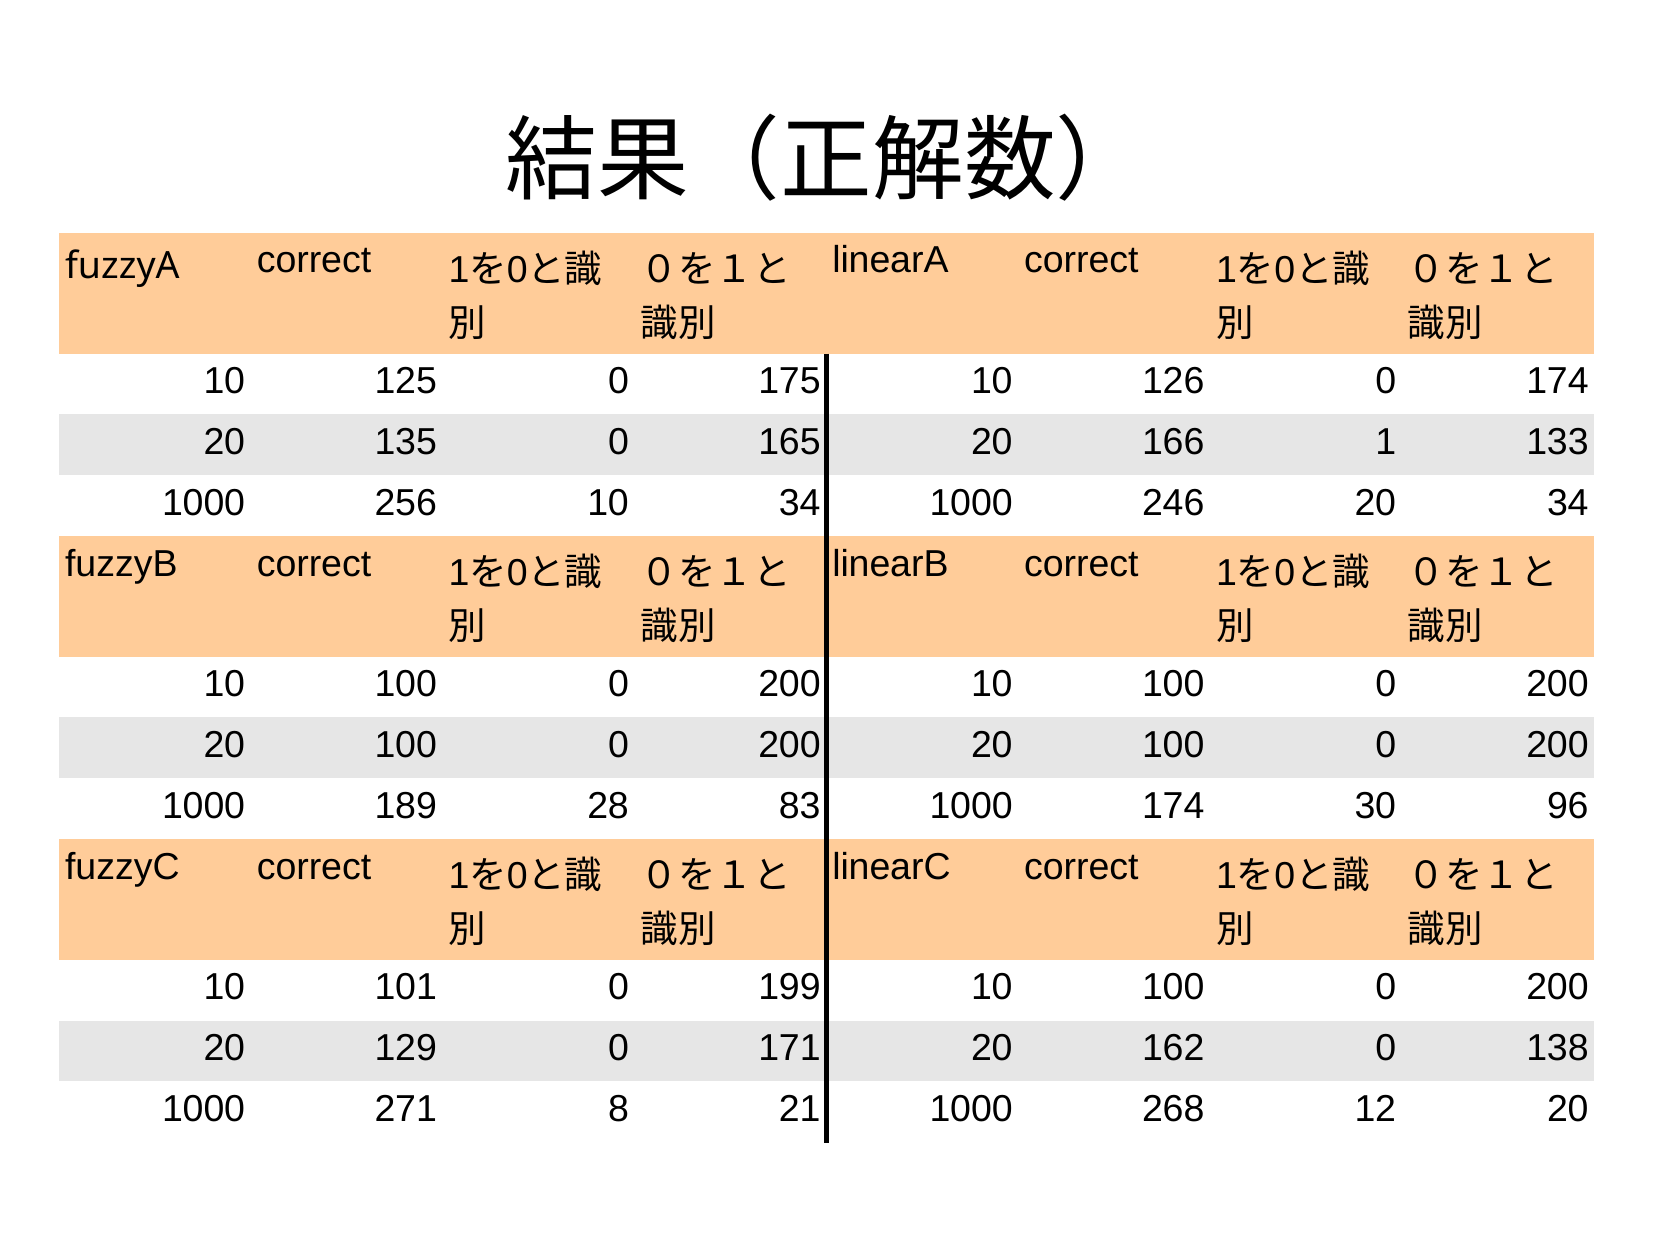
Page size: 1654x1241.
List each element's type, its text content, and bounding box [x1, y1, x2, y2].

table_cell 133 [1402, 414, 1594, 475]
table_header fuzzyA [59, 233, 251, 354]
table_cell 1000 [59, 475, 251, 536]
table_cell 200 [1402, 657, 1594, 717]
table_header ０を１と識別 [1402, 233, 1594, 354]
table_cell 30 [1210, 778, 1402, 839]
table_cell fuzzyB [59, 536, 251, 657]
table_cell 129 [251, 1021, 443, 1081]
table_cell 200 [635, 717, 824, 778]
table_cell 101 [251, 960, 443, 1021]
table_cell 8 [443, 1081, 635, 1143]
table_cell 0 [443, 1021, 635, 1081]
table_cell 0 [1210, 657, 1402, 717]
table_cell ０を１と識別 [635, 839, 824, 960]
table_cell 174 [1402, 354, 1594, 414]
table_cell 1000 [829, 778, 1018, 839]
table_cell 171 [635, 1021, 824, 1081]
table_header correct [1018, 233, 1210, 354]
table_cell 83 [635, 778, 824, 839]
table_cell 10 [443, 475, 635, 536]
table_cell 34 [1402, 475, 1594, 536]
table_cell 200 [1402, 960, 1594, 1021]
table_cell 100 [251, 717, 443, 778]
table_cell correct [1018, 536, 1210, 657]
table_cell 200 [1402, 717, 1594, 778]
table_cell 96 [1402, 778, 1594, 839]
table_cell 271 [251, 1081, 443, 1143]
table_cell linearB [829, 536, 1018, 657]
table_cell 34 [635, 475, 824, 536]
table_cell 100 [1018, 960, 1210, 1021]
table_cell 256 [251, 475, 443, 536]
table_cell 174 [1018, 778, 1210, 839]
table_cell 10 [59, 657, 251, 717]
table_cell 100 [251, 657, 443, 717]
table_cell 20 [829, 414, 1018, 475]
table_cell fuzzyC [59, 839, 251, 960]
table_cell correct [1018, 839, 1210, 960]
table_cell 165 [635, 414, 824, 475]
table_cell 246 [1018, 475, 1210, 536]
table_cell 0 [1210, 717, 1402, 778]
table_header ０を１と識別 [635, 233, 826, 354]
table_cell 21 [635, 1081, 824, 1143]
table_cell 20 [1210, 475, 1402, 536]
table_cell ０を１と識別 [635, 536, 824, 657]
table_cell 1000 [59, 1081, 251, 1143]
table_header 1を0と識別 [1210, 233, 1402, 354]
table_header correct [251, 233, 443, 354]
table_cell 1を0と識別 [1210, 536, 1402, 657]
table_cell 268 [1018, 1081, 1210, 1143]
table_header 1を0と識別 [443, 233, 635, 354]
table_cell 10 [59, 354, 251, 414]
table_cell 20 [59, 1021, 251, 1081]
table_cell 1000 [829, 1081, 1018, 1143]
table_cell 135 [251, 414, 443, 475]
table_cell 0 [1210, 1021, 1402, 1081]
table_cell 20 [59, 717, 251, 778]
table_cell 20 [59, 414, 251, 475]
table_cell 1を0と識別 [1210, 839, 1402, 960]
table_cell 1 [1210, 414, 1402, 475]
table_cell 1000 [59, 778, 251, 839]
table_cell 199 [635, 960, 824, 1021]
title 結果（正解数） [82, 56, 1571, 233]
table_cell 0 [443, 717, 635, 778]
table_cell 0 [1210, 354, 1402, 414]
table_cell 28 [443, 778, 635, 839]
table_cell 126 [1018, 354, 1210, 414]
table_cell 100 [1018, 717, 1210, 778]
table_cell 20 [1402, 1081, 1594, 1143]
table_cell correct [251, 536, 443, 657]
table_cell 1を0と識別 [443, 839, 635, 960]
table_cell correct [251, 839, 443, 960]
table_cell 125 [251, 354, 443, 414]
table_cell 20 [829, 1021, 1018, 1081]
table_cell ０を１と識別 [1402, 839, 1594, 960]
table_cell 0 [443, 657, 635, 717]
table_cell 166 [1018, 414, 1210, 475]
table_cell 0 [443, 960, 635, 1021]
table_cell 0 [443, 414, 635, 475]
table_cell 10 [829, 960, 1018, 1021]
table_cell 0 [1210, 960, 1402, 1021]
table_cell 175 [635, 354, 824, 414]
table_cell 200 [635, 657, 824, 717]
table_cell 20 [829, 717, 1018, 778]
table_cell 1を0と識別 [443, 536, 635, 657]
table_header linearA [826, 233, 1018, 354]
table_cell ０を１と識別 [1402, 536, 1594, 657]
table_cell 189 [251, 778, 443, 839]
table_cell 1000 [829, 475, 1018, 536]
table_cell 138 [1402, 1021, 1594, 1081]
table_cell 10 [829, 657, 1018, 717]
table_cell linearC [829, 839, 1018, 960]
table_cell 10 [59, 960, 251, 1021]
table_cell 12 [1210, 1081, 1402, 1143]
table_cell 0 [443, 354, 635, 414]
table_cell 100 [1018, 657, 1210, 717]
table_cell 162 [1018, 1021, 1210, 1081]
table_cell 10 [829, 354, 1018, 414]
